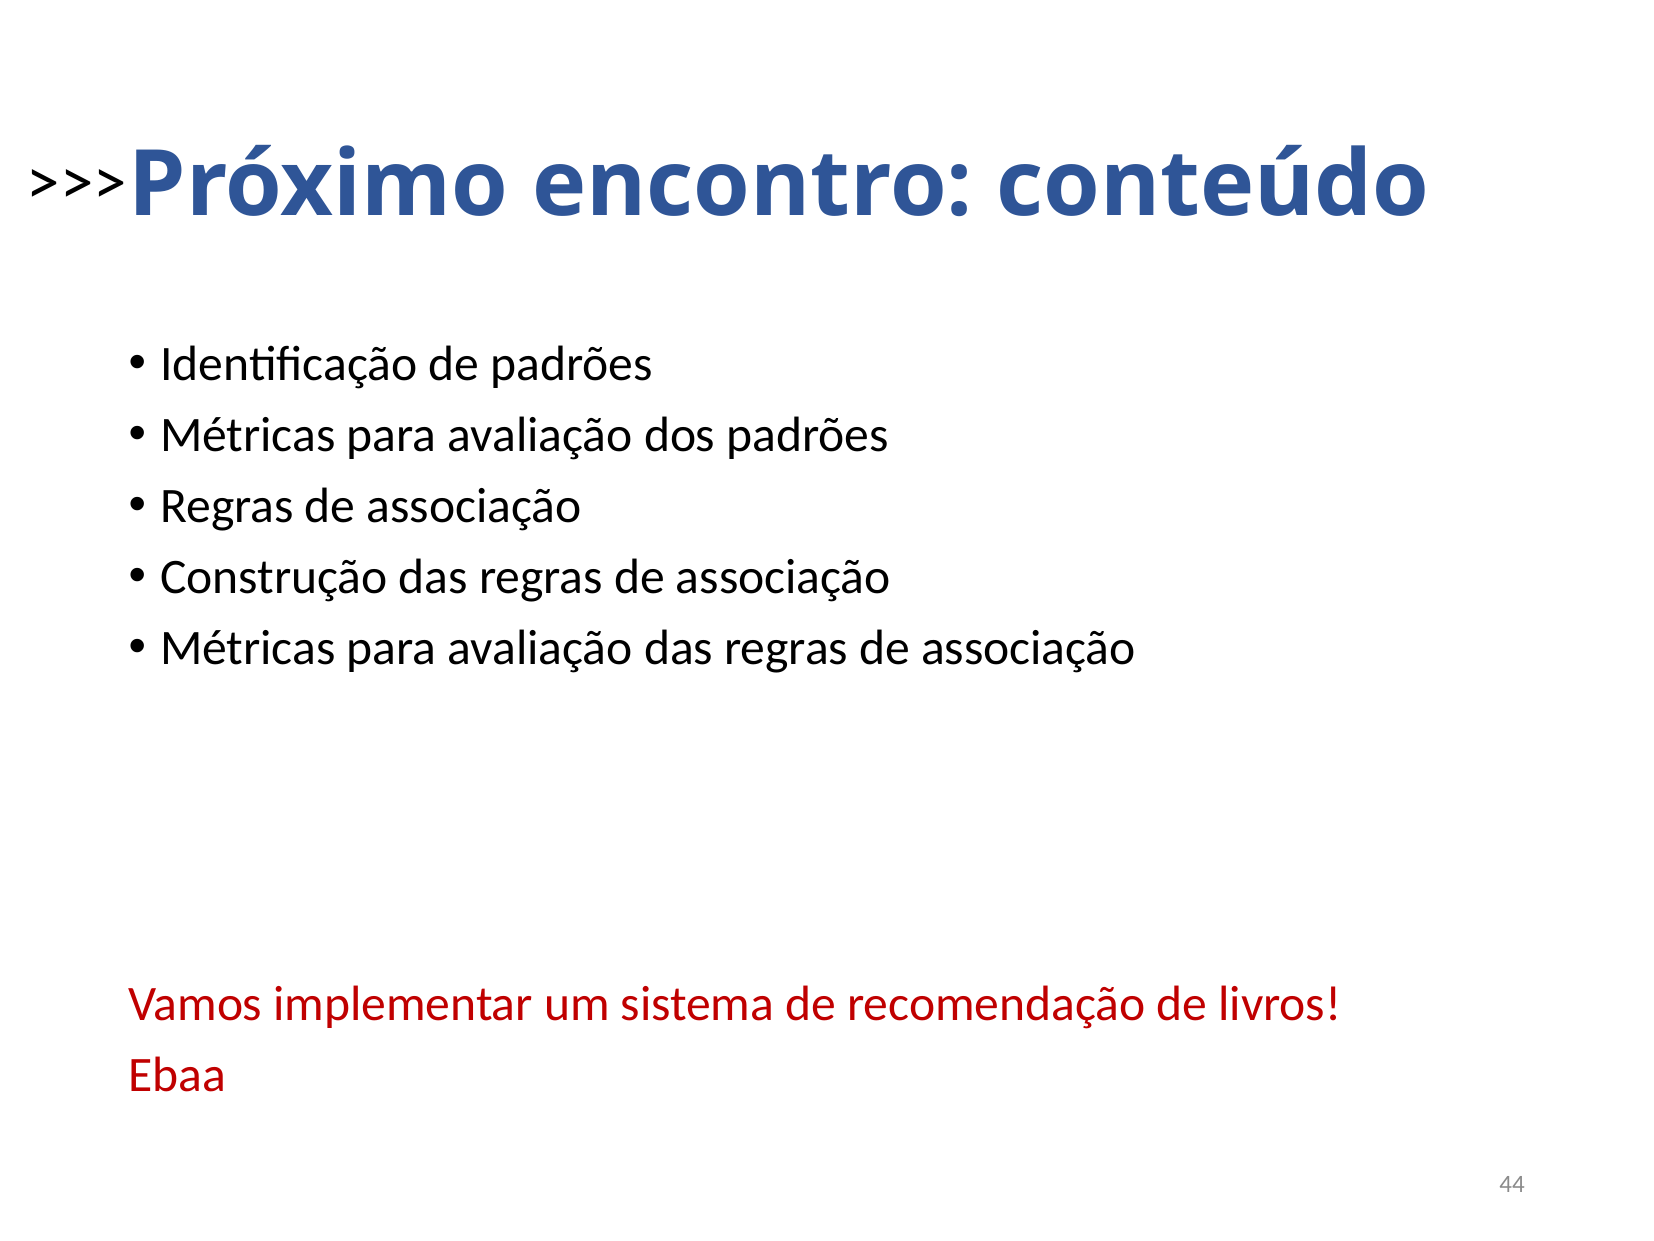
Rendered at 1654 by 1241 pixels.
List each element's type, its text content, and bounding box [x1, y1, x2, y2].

title Próximo encontro: conteúdo [113, 65, 1540, 306]
slide_number 18 [1167, 1149, 1540, 1216]
list Identificação de padrões Métricas para avaliação dos padrões Regras de associação Construção das regras de associação Métricas para avaliação das regras de associação Vamos implementar um sistema de recomendação de livros! Ebaa [113, 330, 1540, 1117]
